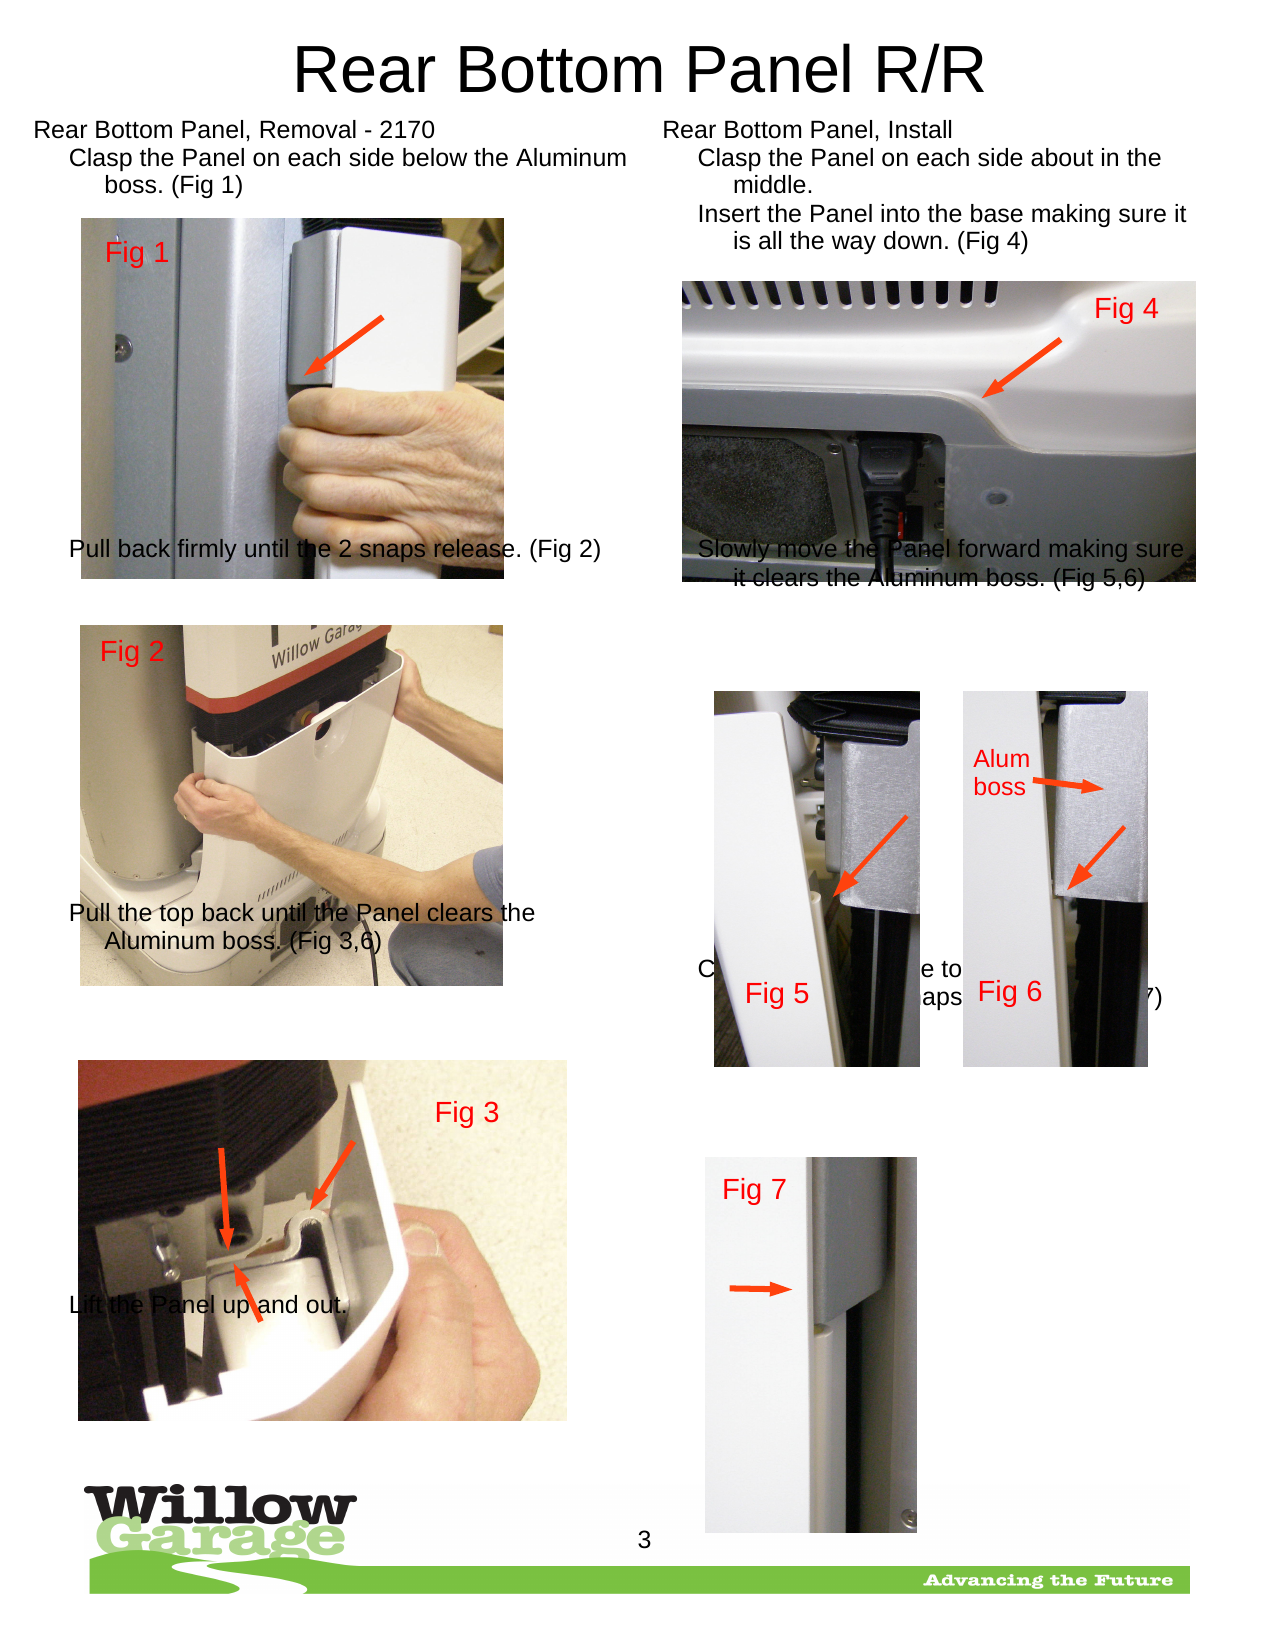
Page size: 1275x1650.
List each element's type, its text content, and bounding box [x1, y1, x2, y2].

picture [963, 691, 1148, 1067]
title Rear Bottom Panel R/R [84, 18, 1190, 121]
text_box Alum boss [958, 736, 1046, 815]
text_box Fig 6 [963, 967, 1058, 1020]
text_box Fig 3 [419, 1088, 526, 1141]
list Rear Bottom Panel, Install Clasp the Panel on each side about in the middle. Insert the Panel into the base making sure it is all the way down. (Fig 4) Slowly move the Panel forward making sure it clears the Aluminum boss. (Fig 5,6) Continue pushing the top of the Panel forward until it snaps into place. (Fig 7) [662, 115, 1202, 1147]
text_box Fig 7 [707, 1165, 803, 1217]
picture [714, 691, 920, 1067]
text_box Fig 1 [90, 228, 187, 281]
text_box Fig 2 [85, 627, 196, 680]
list Rear Bottom Panel, Removal - 2170 Clasp the Panel on each side below the Aluminum boss. (Fig 1) Pull back firmly until the 2 snaps release. (Fig 2) Pull the top back until the Panel clears the Aluminum boss. (Fig 3,6) Lift the Panel up and out. [33, 115, 651, 1459]
text_box Fig 5 [729, 969, 825, 1021]
text_box Fig 4 [1079, 284, 1189, 336]
picture [84, 1157, 1190, 1594]
